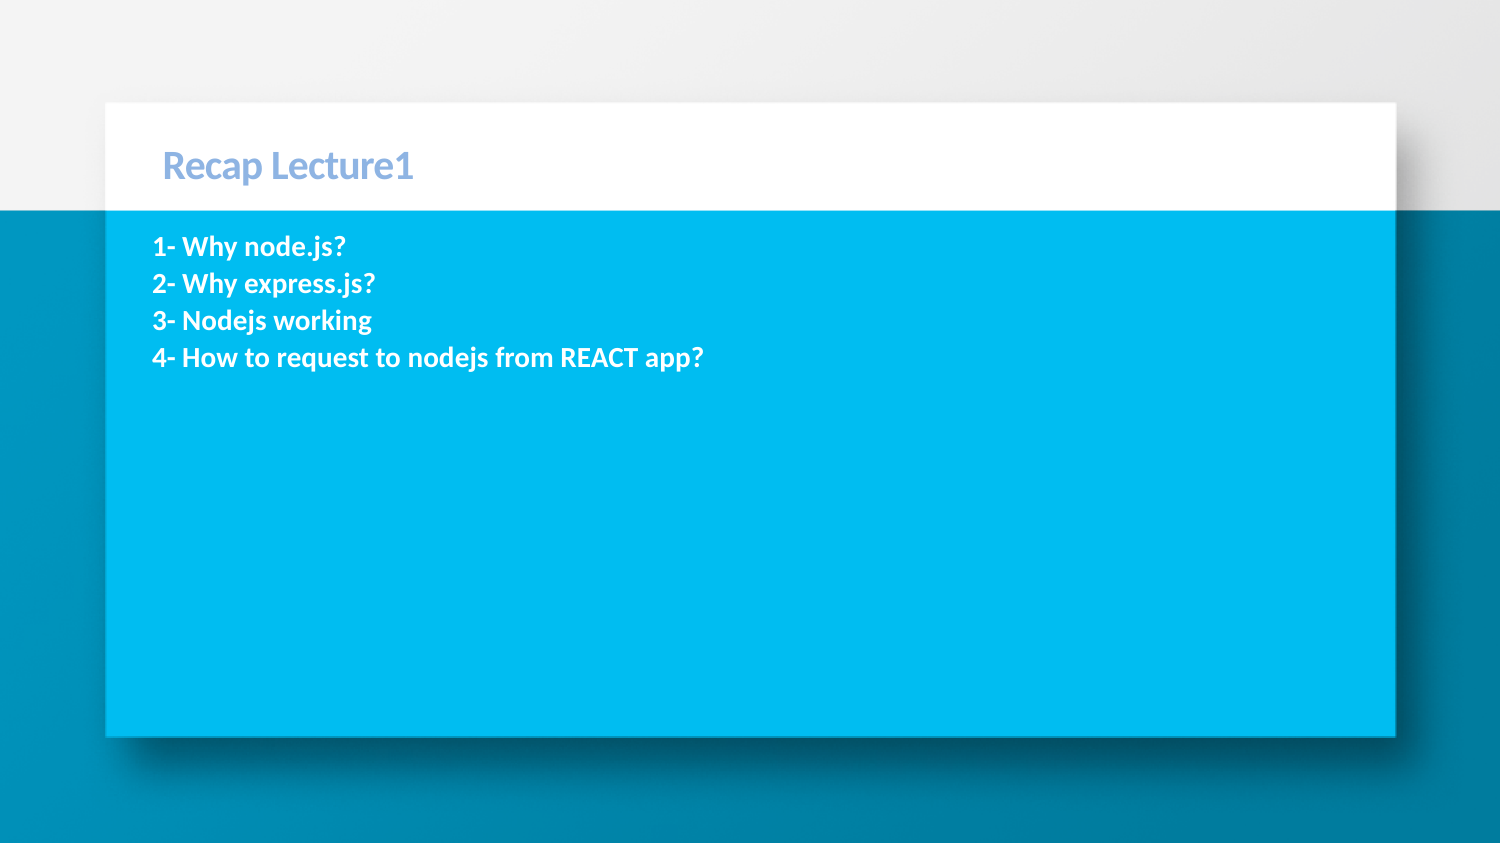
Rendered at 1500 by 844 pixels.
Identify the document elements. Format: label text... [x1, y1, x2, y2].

title Recap Lecture1 [160, 135, 676, 225]
text_box [0, 0, 1500, 843]
text_box 1- Why node.js? 2- Why express.js? 3- Nodejs working 4- How to request to nodejs from REACT app? [150, 225, 1411, 495]
